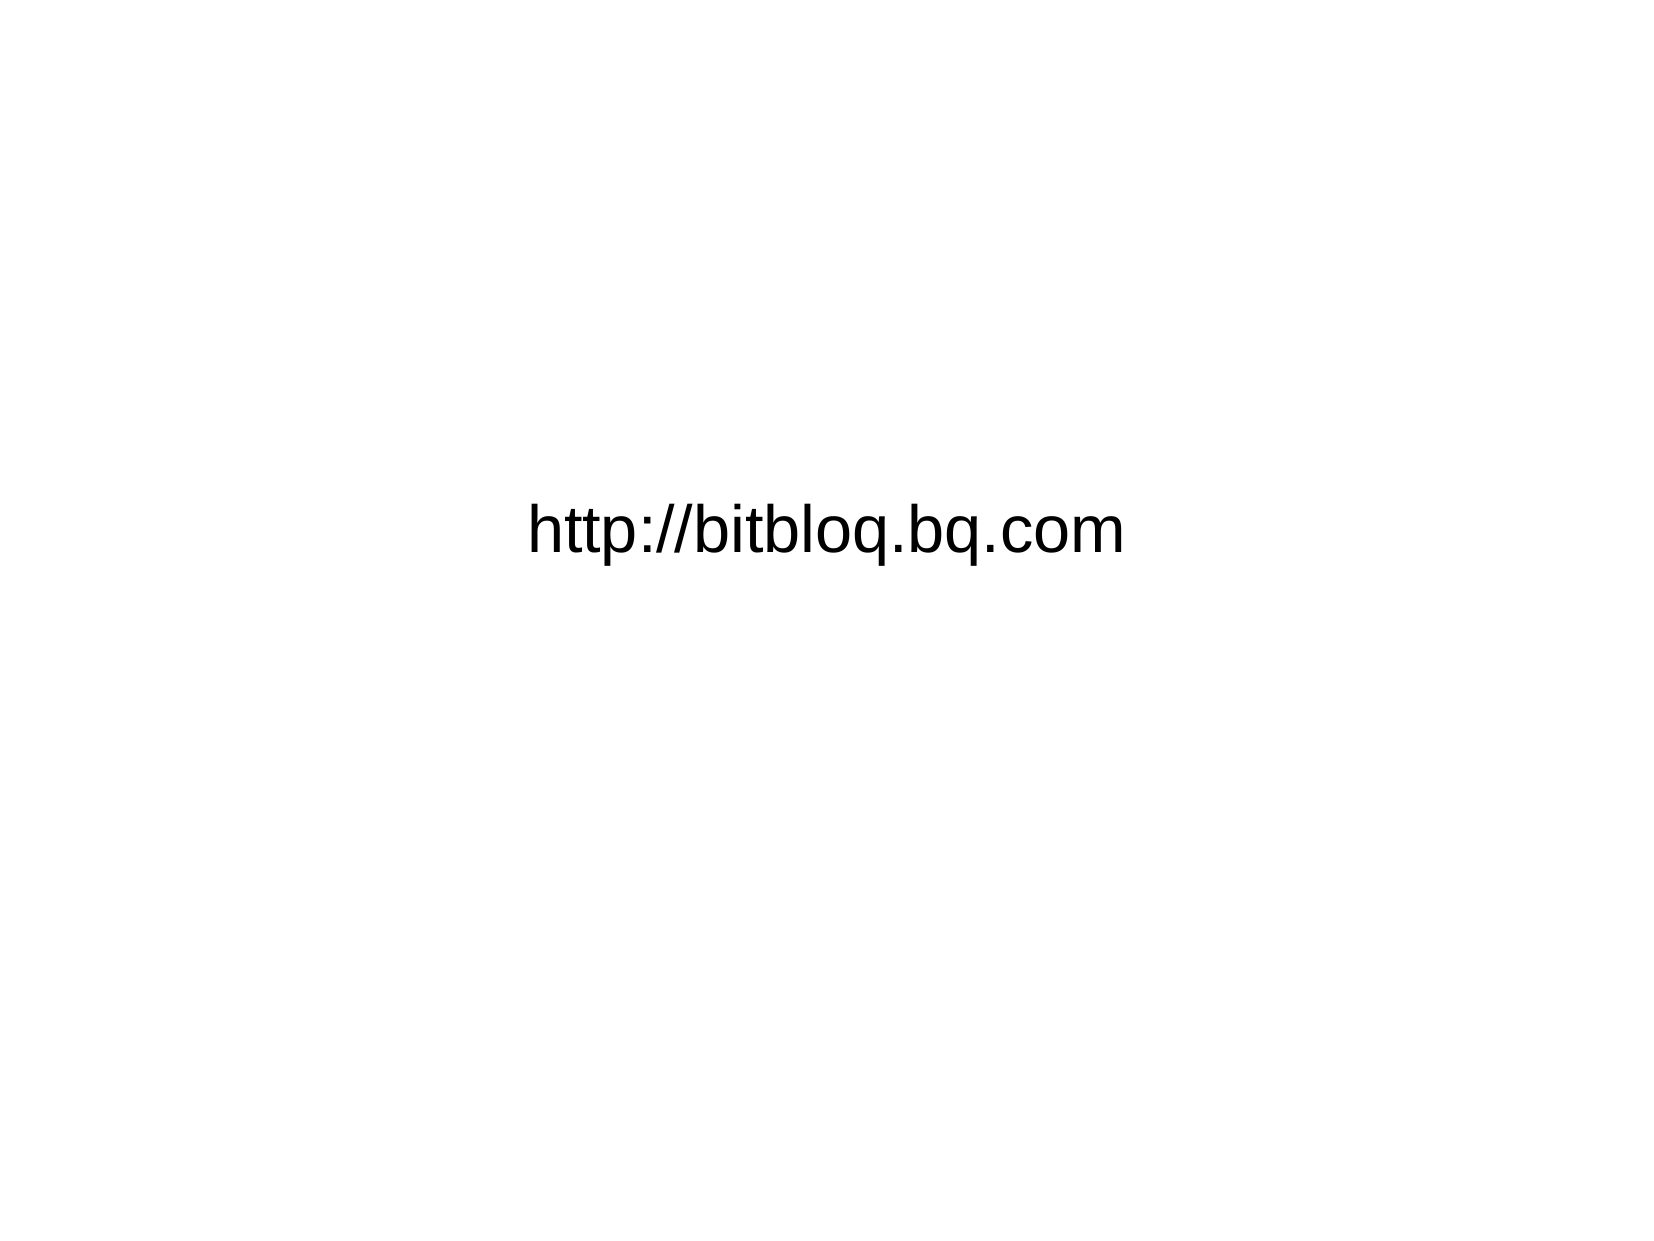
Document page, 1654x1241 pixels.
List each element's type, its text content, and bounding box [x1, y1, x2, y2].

subtitle http://bitbloq.bq.com [82, 49, 1571, 1010]
